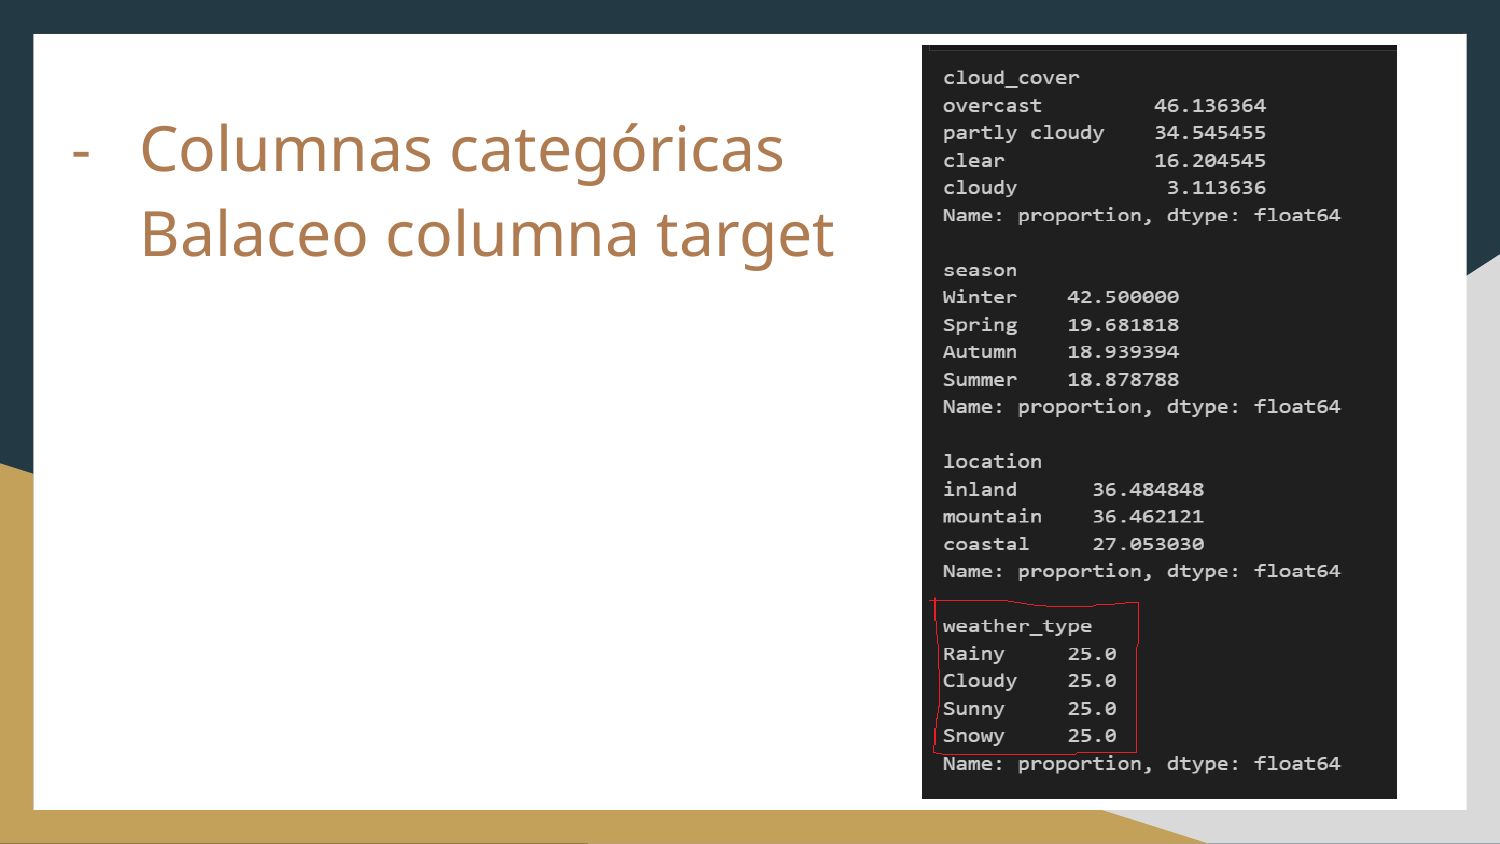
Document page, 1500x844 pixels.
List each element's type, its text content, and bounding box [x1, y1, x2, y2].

title Columnas categóricas Balaceo columna target [49, 89, 897, 311]
picture [922, 45, 1397, 799]
